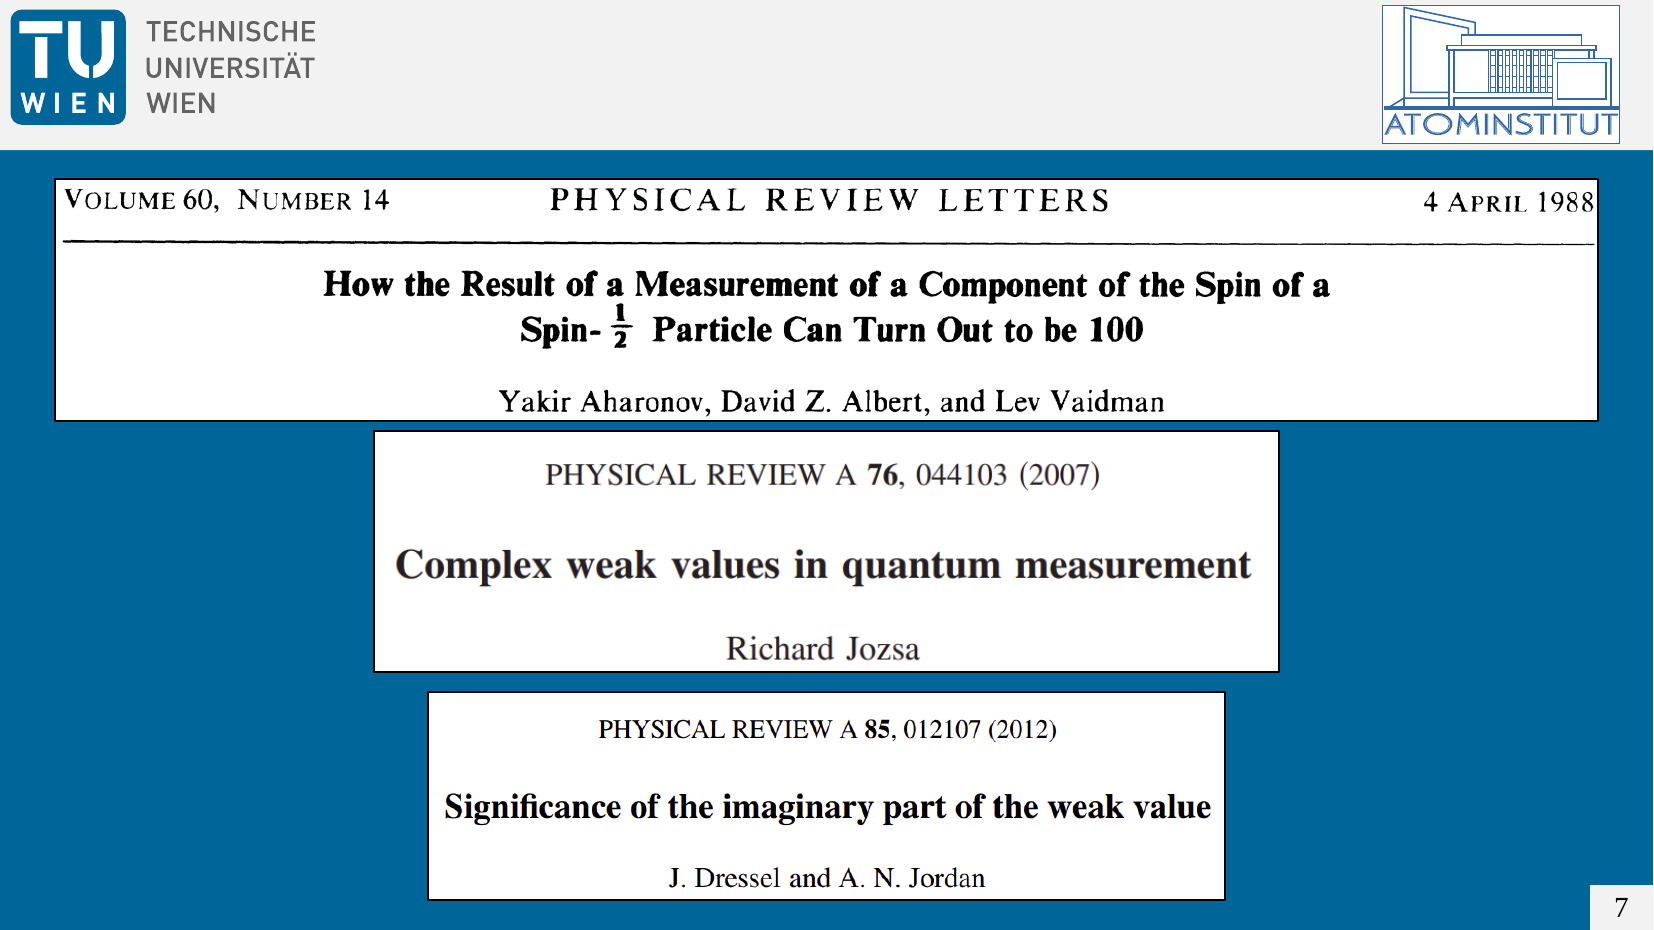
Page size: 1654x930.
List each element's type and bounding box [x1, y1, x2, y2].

picture [1382, 5, 1620, 144]
picture [55, 180, 1598, 420]
picture [375, 431, 1278, 672]
picture [428, 692, 1224, 900]
